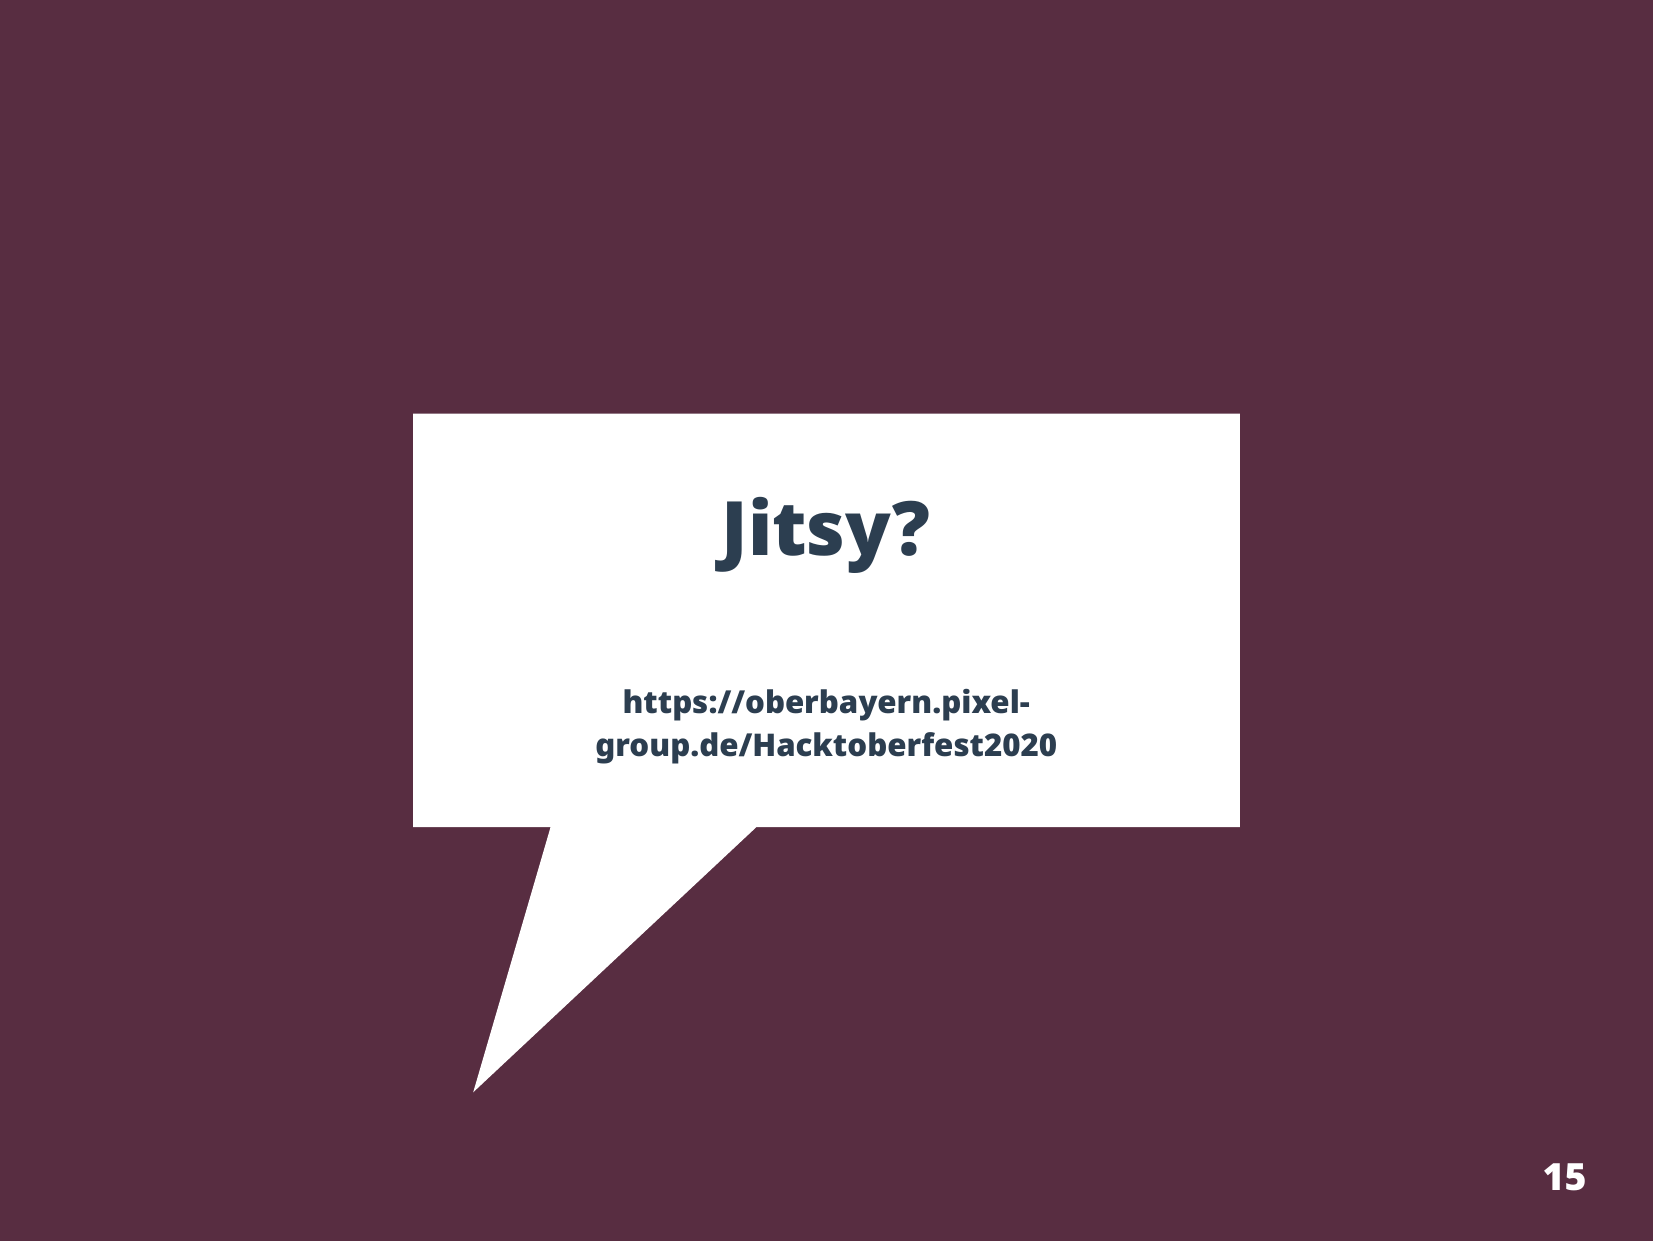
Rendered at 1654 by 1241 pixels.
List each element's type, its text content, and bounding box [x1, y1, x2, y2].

title Jitsy? https://oberbayern.pixel-group.de/Hacktoberfest2020 [442, 443, 1211, 798]
